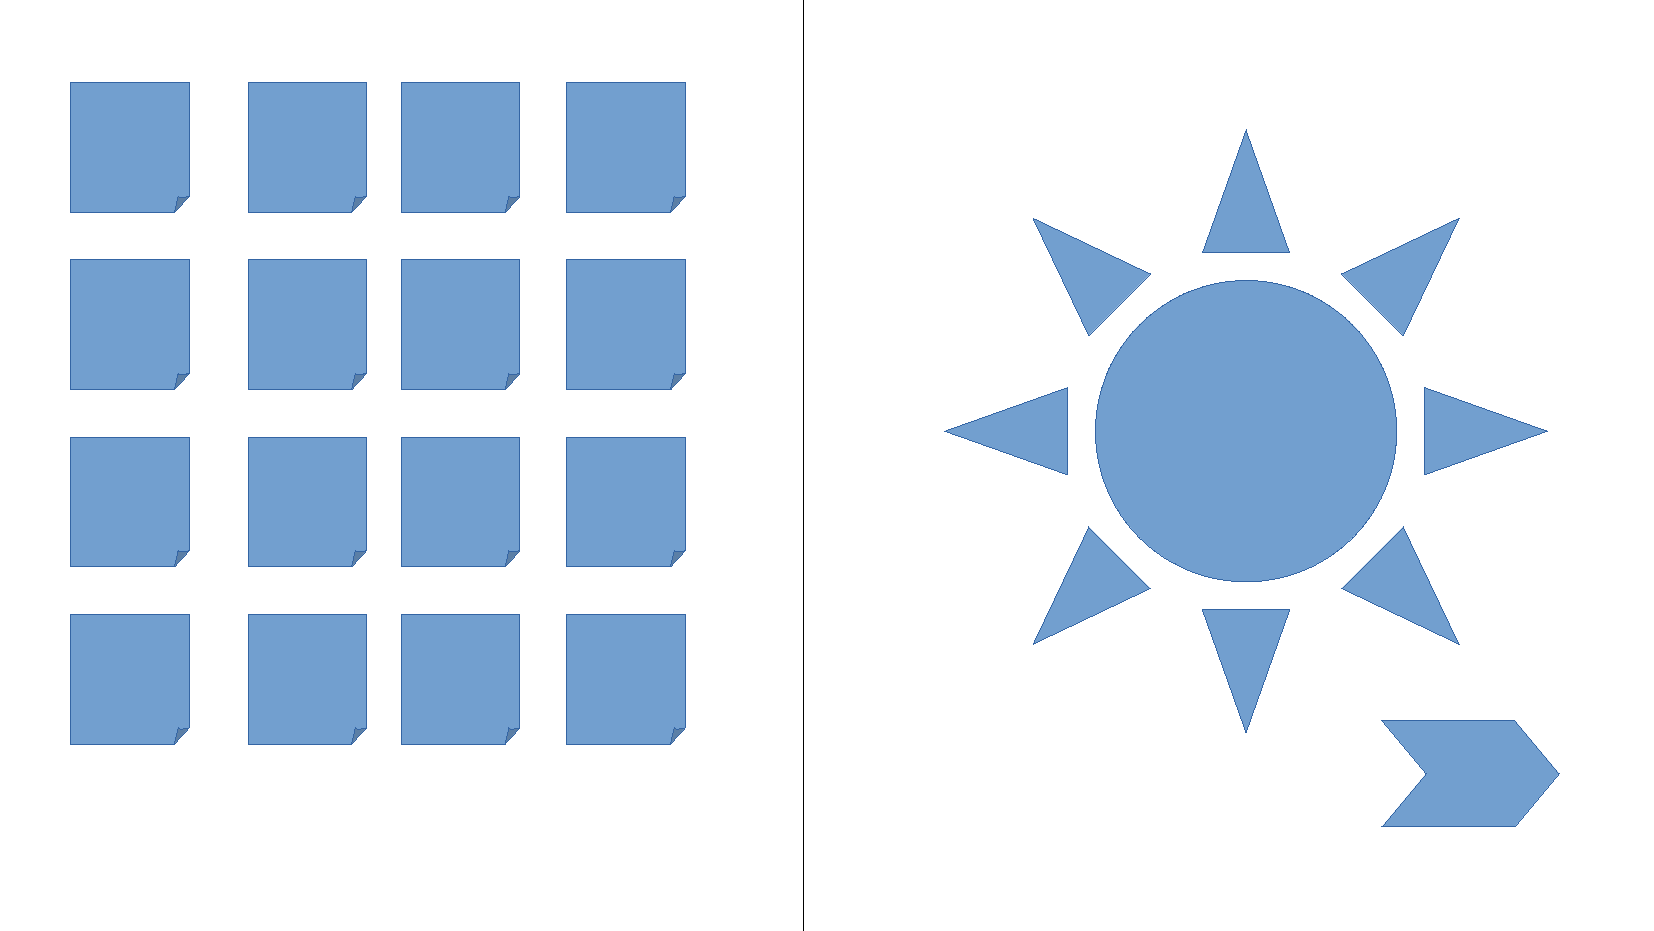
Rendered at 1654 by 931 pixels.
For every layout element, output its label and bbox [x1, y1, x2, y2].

text_box [248, 82, 367, 213]
text_box [1424, 387, 1548, 475]
text_box [70, 259, 190, 390]
text_box [70, 614, 190, 745]
text_box [1033, 526, 1151, 645]
text_box [248, 259, 367, 390]
text_box [1095, 280, 1397, 582]
text_box [566, 437, 686, 567]
text_box [944, 387, 1068, 475]
text_box [401, 614, 520, 745]
text_box [1341, 218, 1460, 336]
text_box [401, 437, 520, 567]
text_box [1033, 218, 1151, 336]
text_box [1202, 609, 1290, 733]
text_box [70, 437, 190, 567]
text_box [401, 259, 520, 390]
text_box [1381, 720, 1560, 827]
text_box [566, 259, 686, 390]
text_box [248, 614, 367, 745]
text_box [566, 82, 686, 213]
text_box [401, 82, 520, 213]
text_box [566, 614, 686, 745]
text_box [1341, 526, 1460, 645]
text_box [70, 82, 190, 213]
text_box [248, 437, 367, 567]
text_box [1202, 129, 1290, 253]
